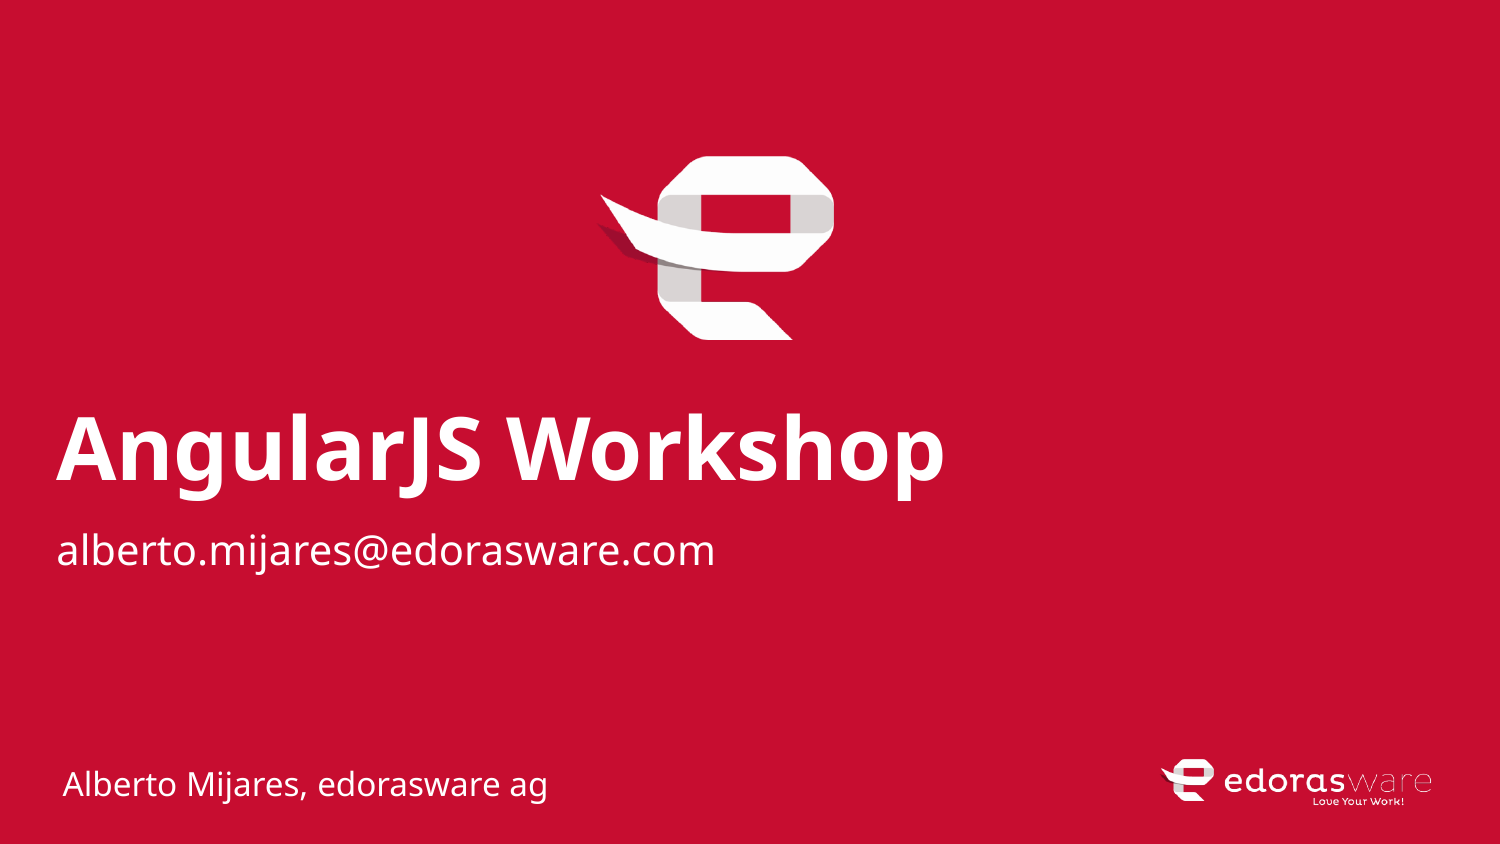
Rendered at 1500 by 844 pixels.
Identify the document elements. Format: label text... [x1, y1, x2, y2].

picture [596, 156, 834, 340]
picture [1151, 748, 1436, 815]
text_box Alberto Mijares, edorasware ag [47, 756, 565, 811]
title AngularJS Workshop [41, 374, 1459, 517]
subtitle alberto.mijares@edorasware.com [41, 517, 1459, 741]
